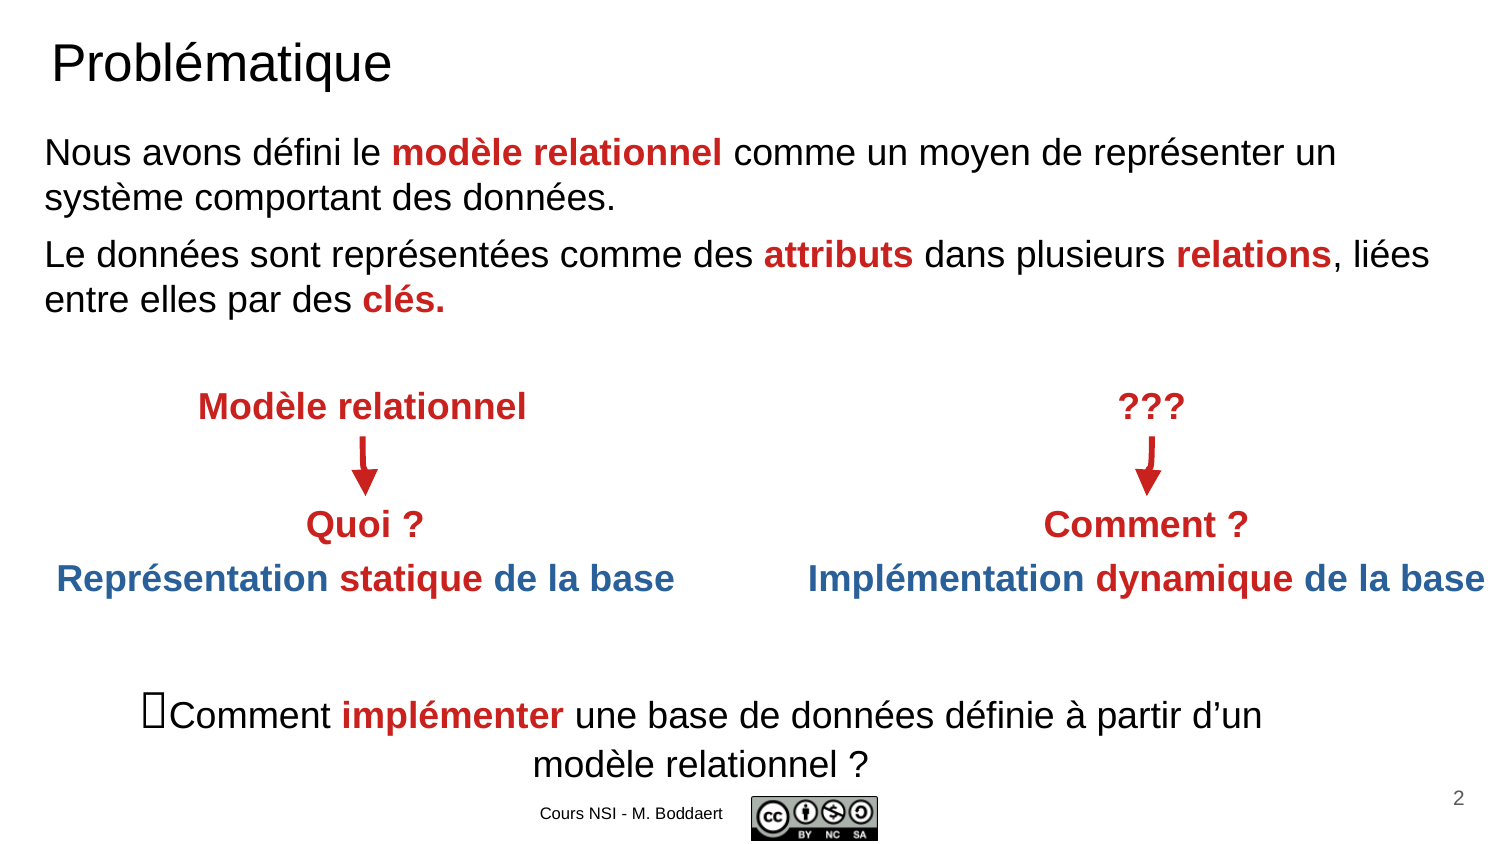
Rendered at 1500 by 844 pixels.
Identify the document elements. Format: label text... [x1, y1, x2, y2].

slide_number <numéro> [1389, 764, 1480, 830]
text_box Modèle relationnel [183, 377, 542, 437]
text_box Comment implémenter une base de données définie à partir d’un modèle relationnel ? [124, 760, 1353, 782]
text_box Quoi ? Représentation statique de la base [41, 496, 681, 610]
text_box ??? [1102, 378, 1182, 437]
text_box Nous avons défini le modèle relationnel comme un moyen de représenter un système comportant des données. Le données sont représentées comme des attributs dans plusieurs relations, liées entre elles par des clés. [29, 120, 1477, 760]
title Problématique [51, 13, 1449, 108]
picture [751, 796, 878, 841]
text_box Comment ? Implémentation dynamique de la base [793, 496, 1493, 610]
